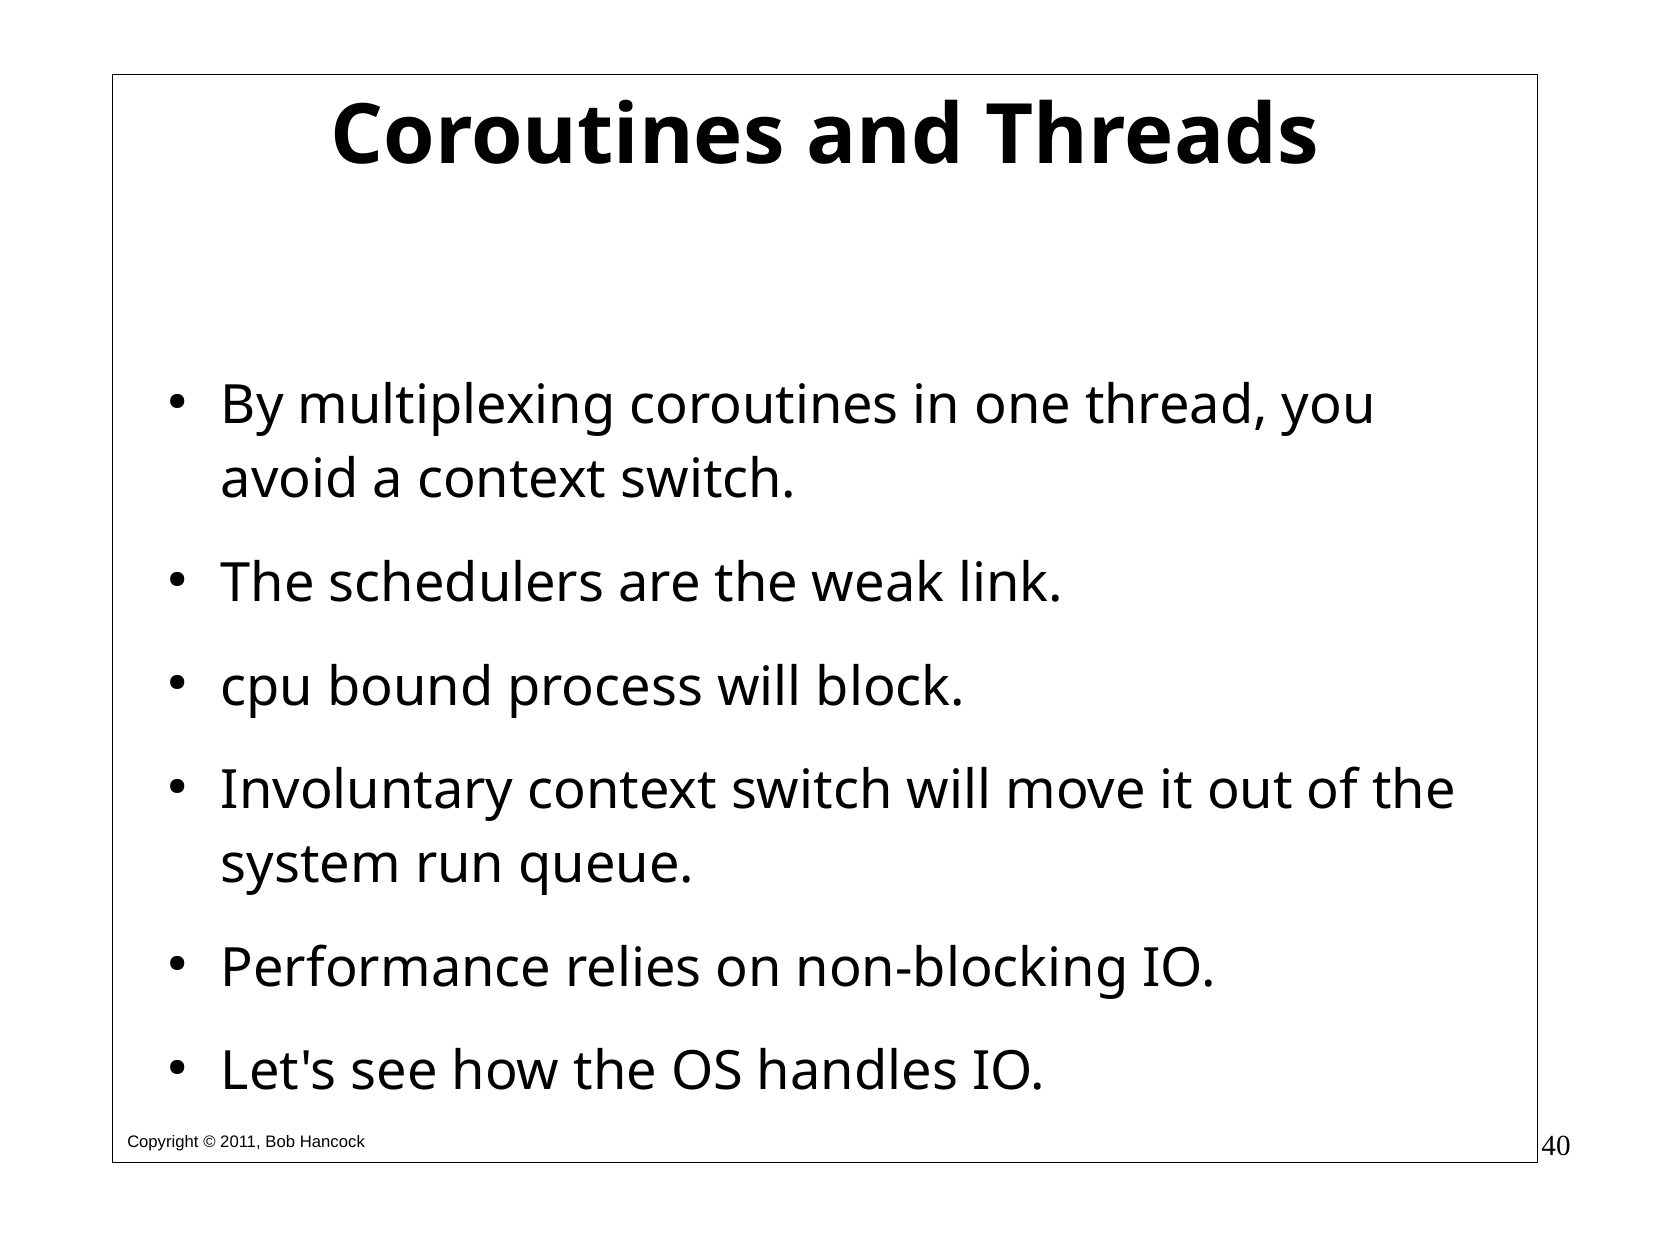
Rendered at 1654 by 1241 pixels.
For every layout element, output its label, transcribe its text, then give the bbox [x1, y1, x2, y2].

list By multiplexing coroutines in one thread, you avoid a context switch. The schedulers are the weak link. cpu bound process will block. Involuntary context switch will move it out of the system run queue. Performance relies on non-blocking IO. Let's see how the OS handles IO. [150, 262, 1501, 1126]
title Coroutines and Threads [112, 75, 1538, 188]
text_box Copyright © 2011, Bob Hancock [112, 1125, 381, 1159]
